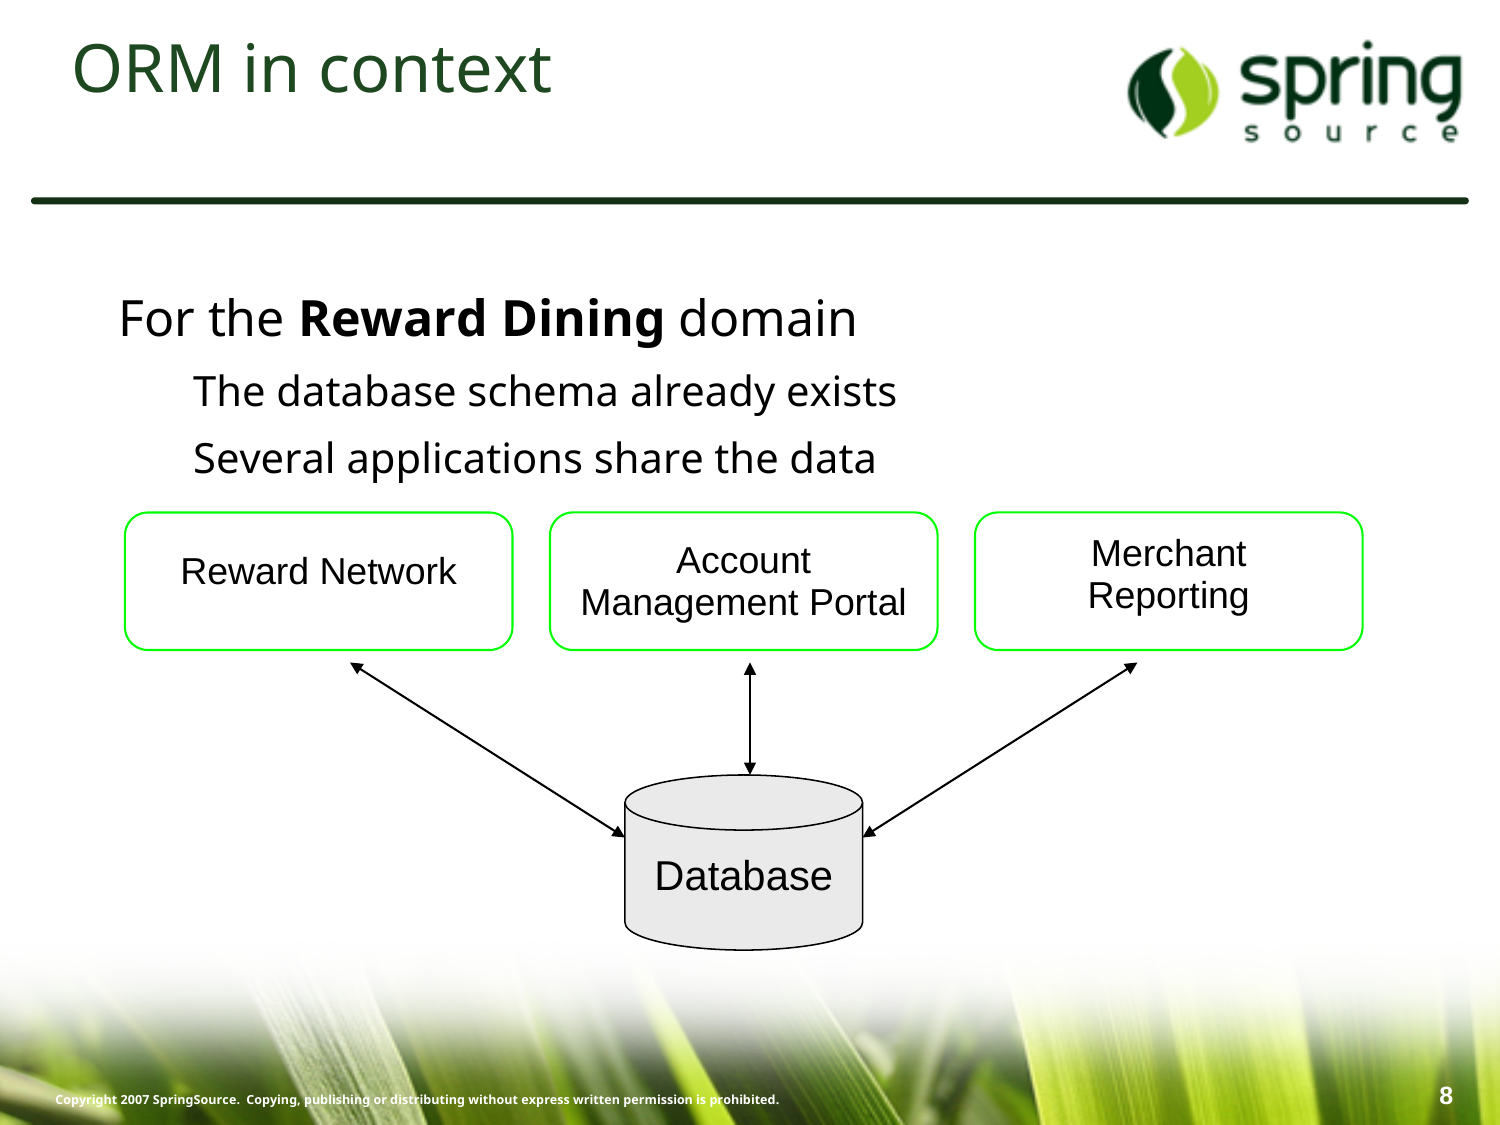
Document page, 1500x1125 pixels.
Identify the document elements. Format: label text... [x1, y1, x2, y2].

picture [1093, 32, 1500, 158]
text_box Merchant Reporting [975, 524, 1363, 625]
text_box Account Management Portal [549, 532, 938, 632]
text_box Database [624, 774, 863, 951]
list For the Reward Dining domain The database schema already exists Several applications share the data [103, 275, 1394, 938]
title ORM in context [56, 13, 1089, 176]
text_box Reward Network [124, 543, 513, 601]
picture [0, 941, 1500, 1125]
